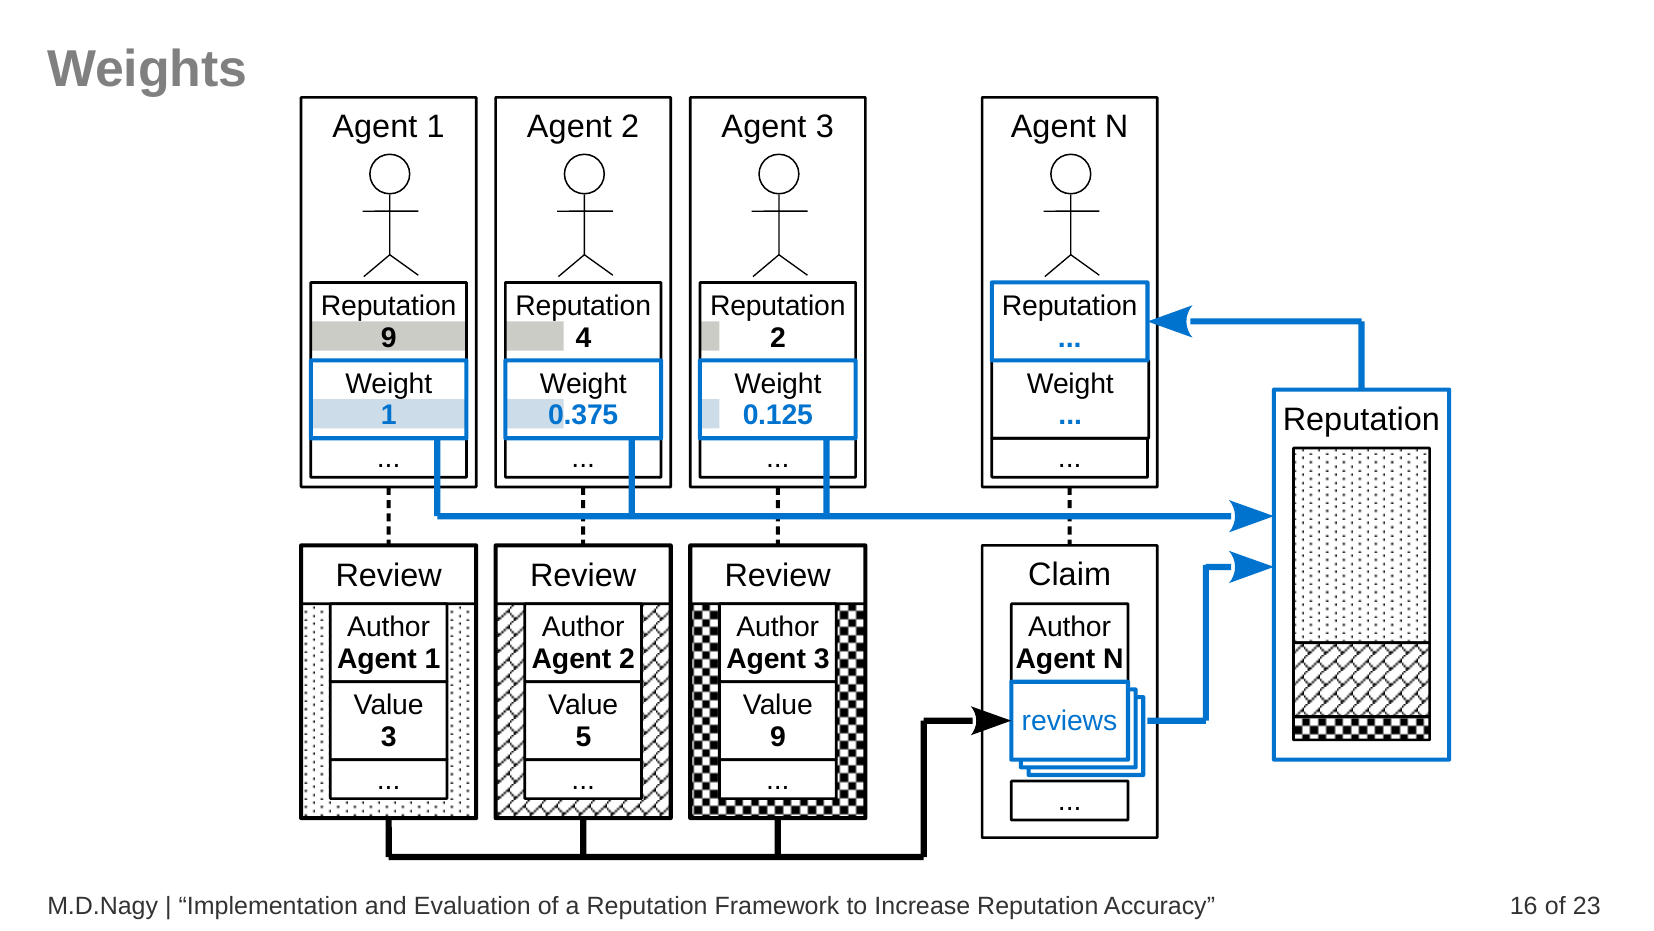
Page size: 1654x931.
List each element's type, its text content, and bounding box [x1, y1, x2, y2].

title Weights [47, 39, 1471, 98]
picture [285, 79, 1466, 876]
